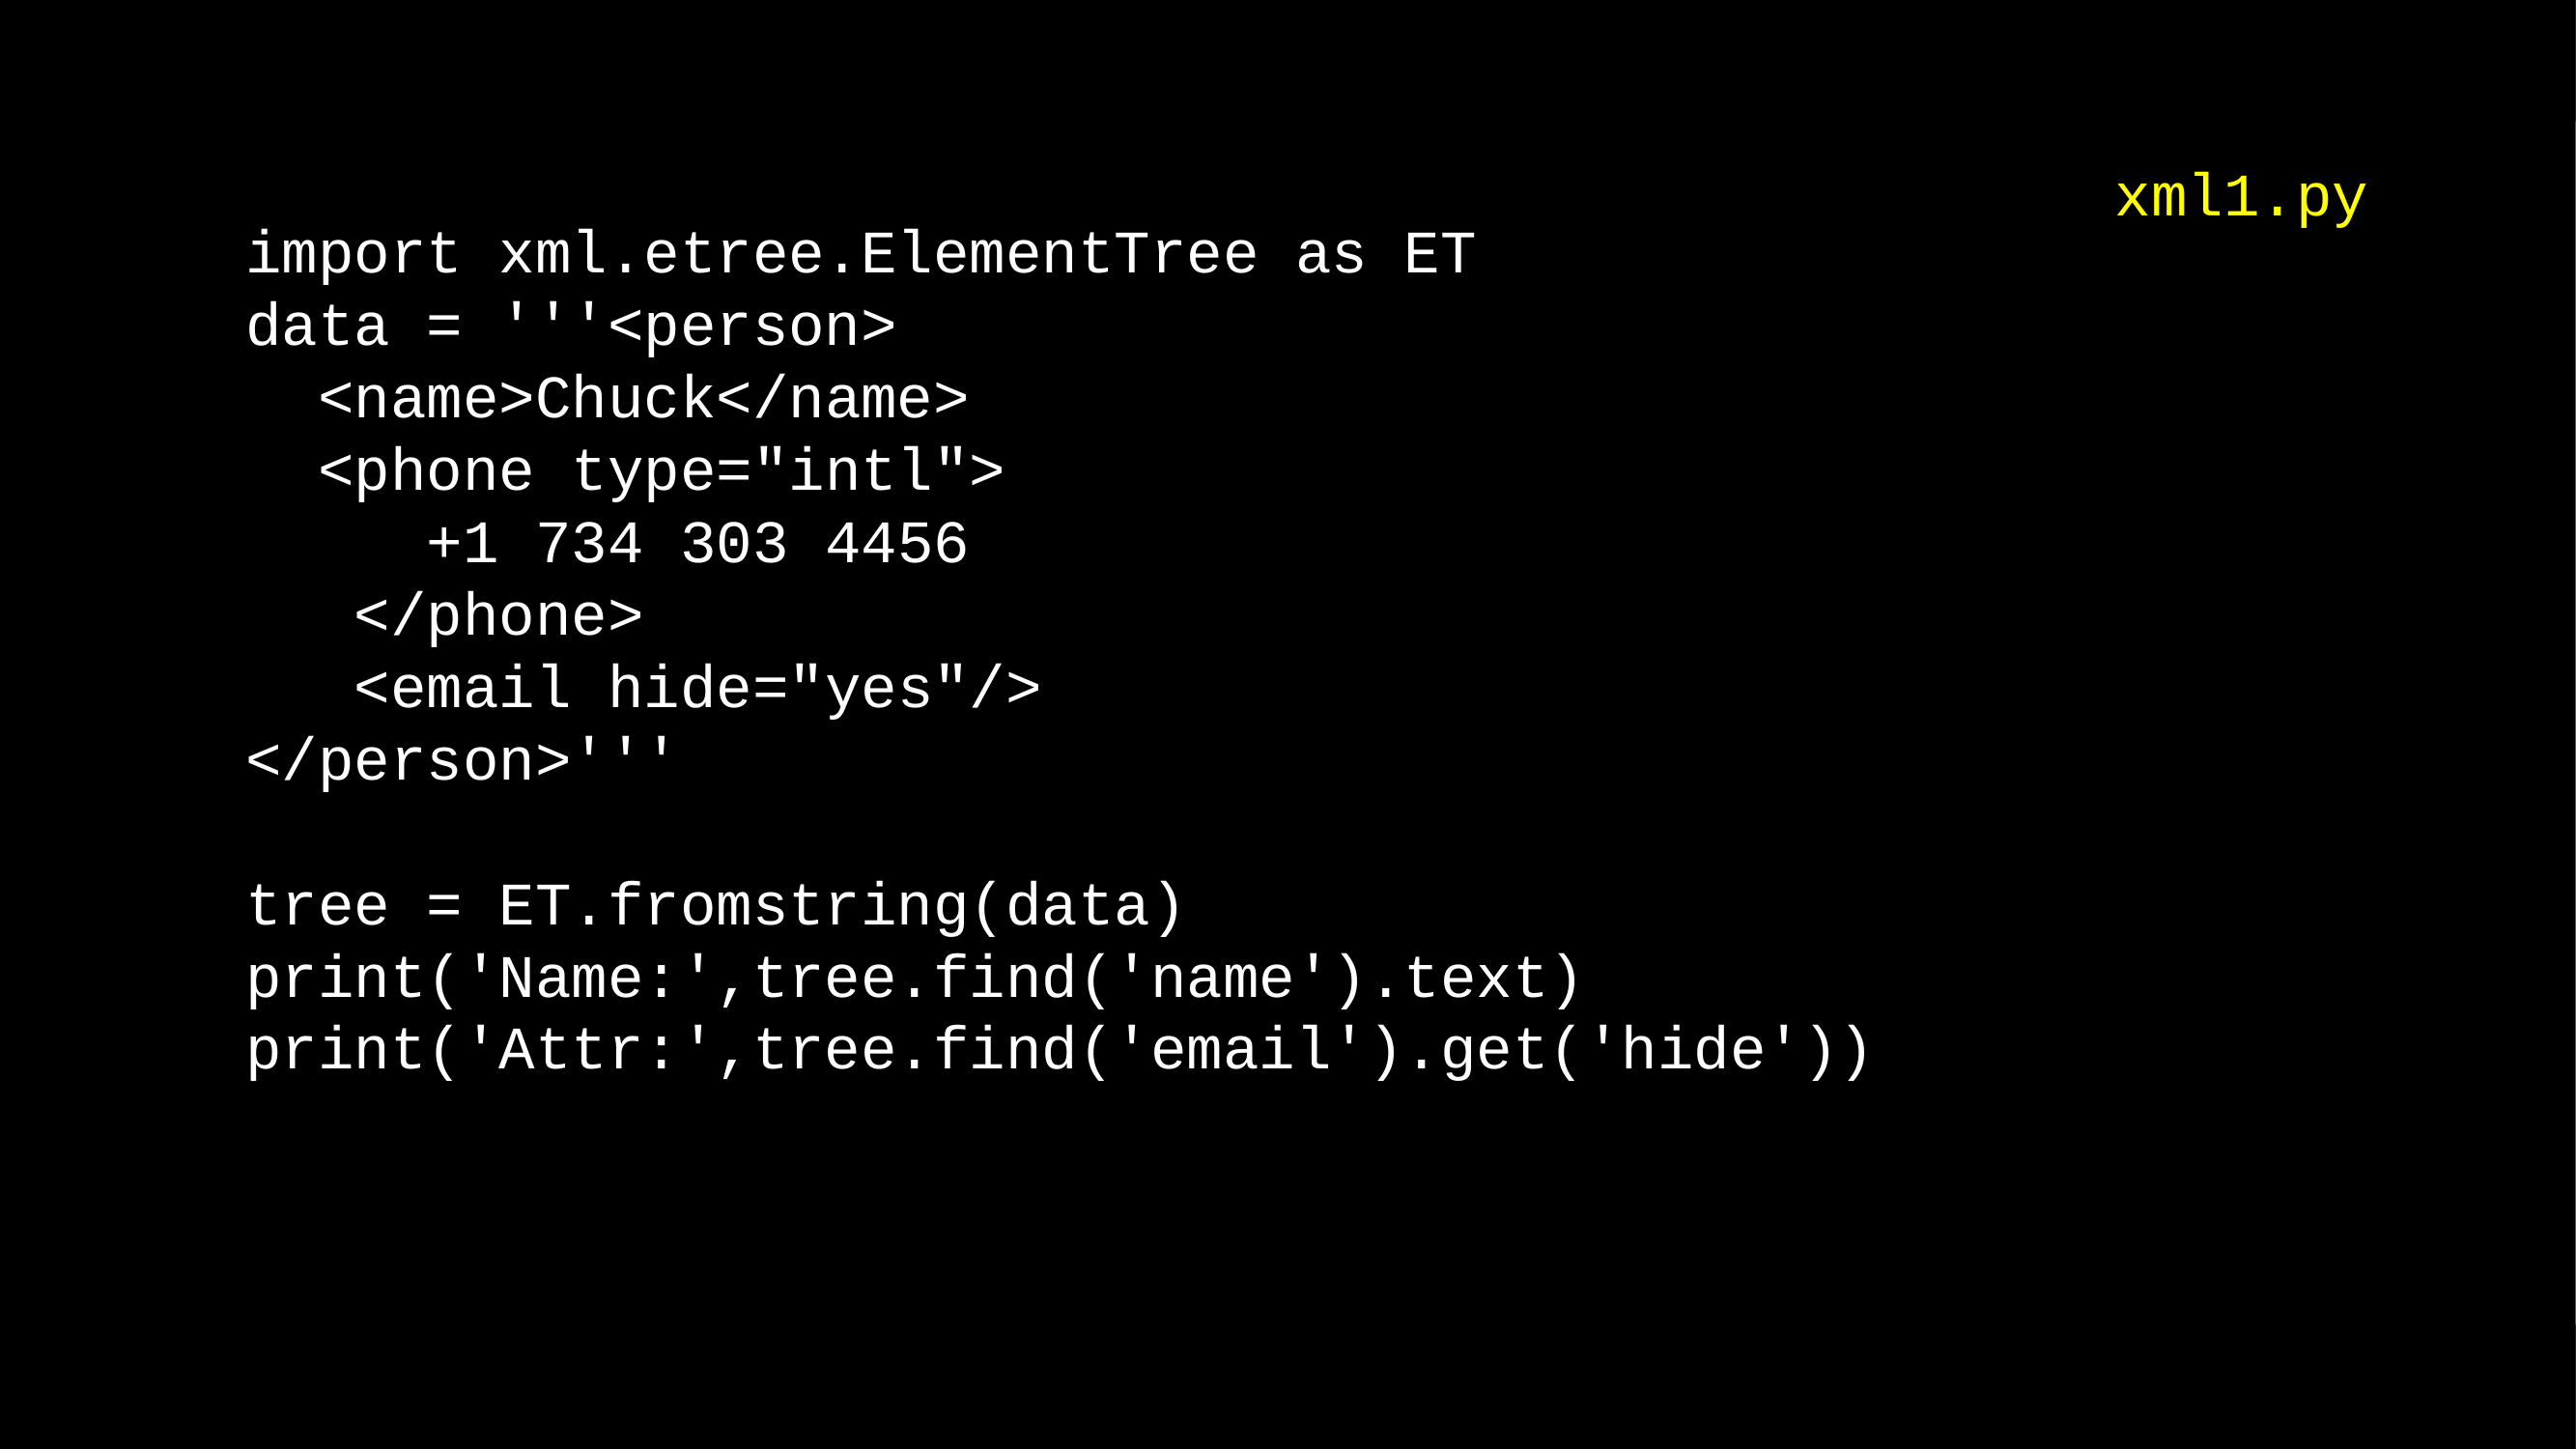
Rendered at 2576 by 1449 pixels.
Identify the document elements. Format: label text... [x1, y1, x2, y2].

text_box xml1.py [2106, 147, 2378, 236]
text_box import xml.etree.ElementTree as ET data = '''<person> <name>Chuck</name> <phone type="intl"> +1 734 303 4456 </phone> <email hide="yes"/> </person>''' tree = ET.fromstring(data) print('Name:',tree.find('name').text) print('Attr:',tree.find('email').get('hide')) [245, 131, 1924, 1163]
